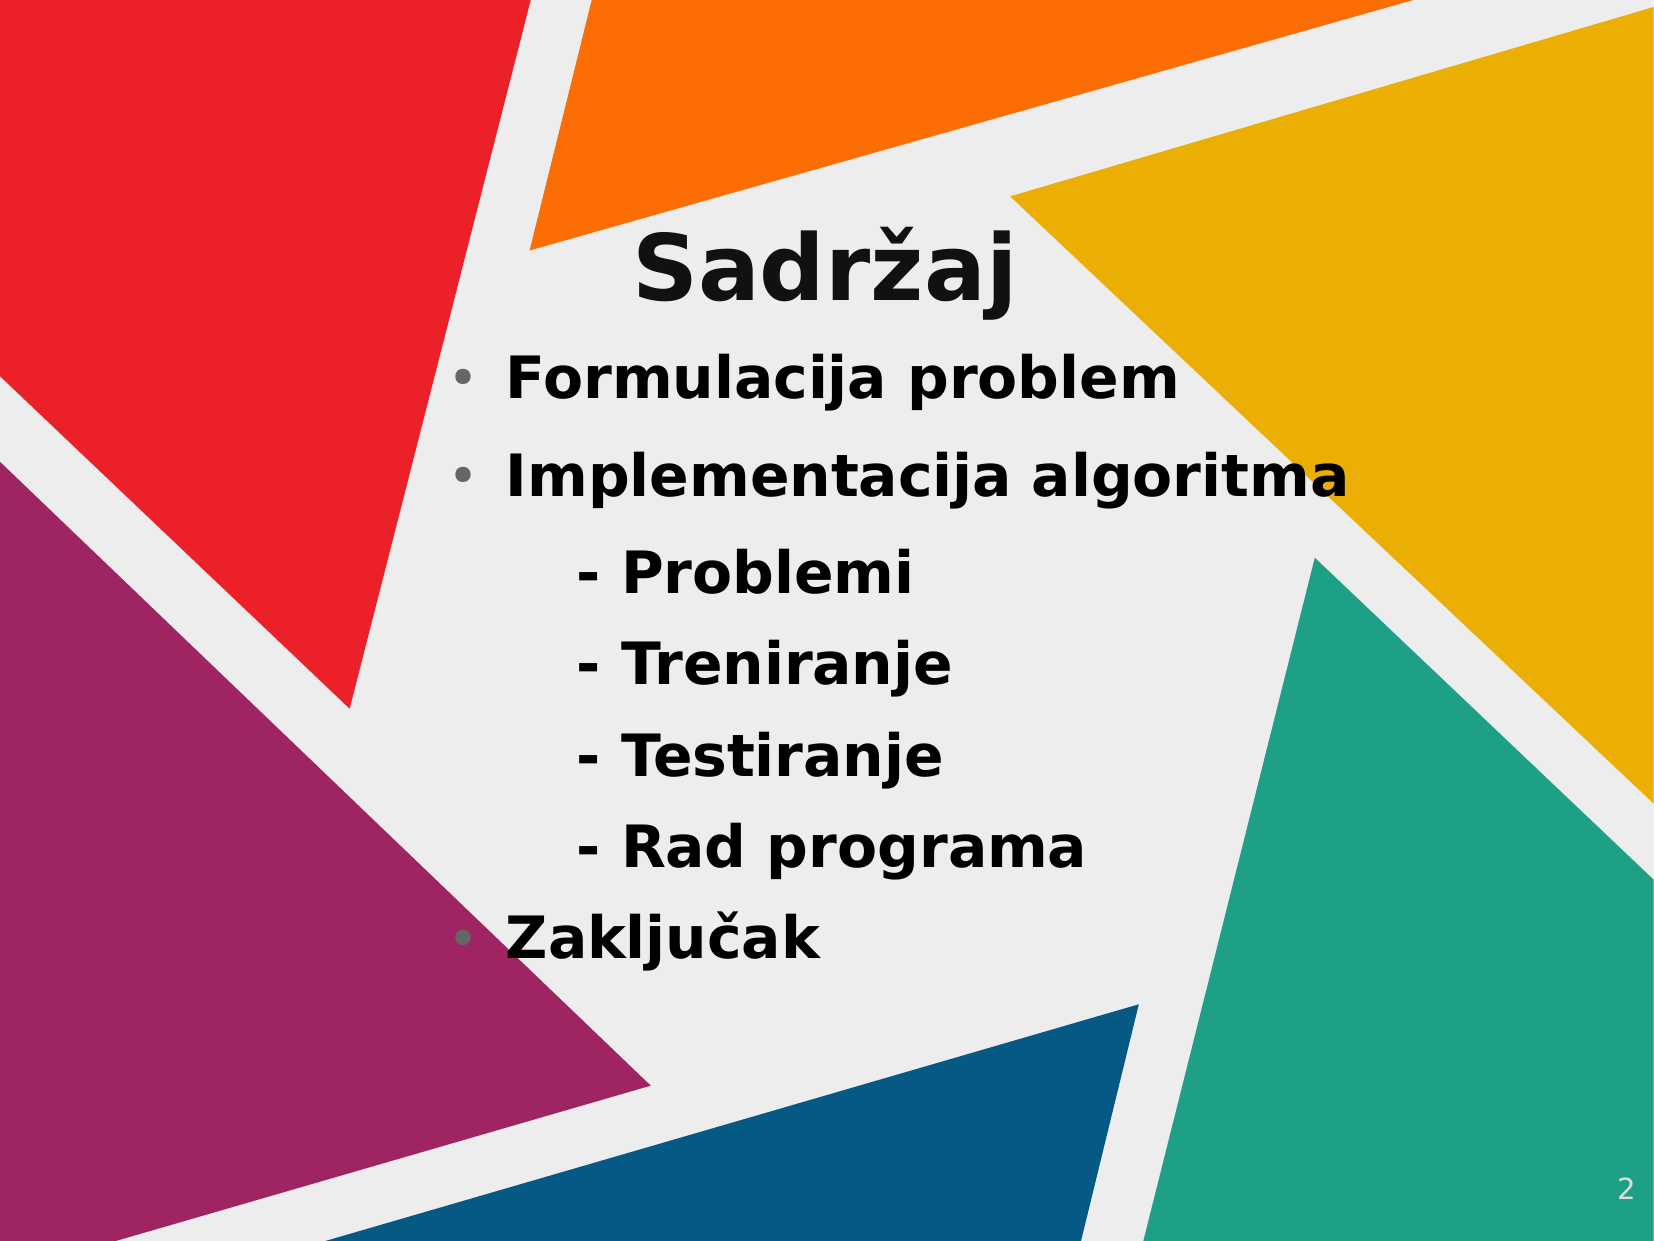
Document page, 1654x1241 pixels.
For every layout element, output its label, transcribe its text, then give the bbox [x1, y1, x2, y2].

title Sadržaj [525, 180, 1126, 345]
list Formulacija problem Implementacija algoritma - Problemi - Treniranje - Testiranje - Rad programa Zaključak [435, 345, 1396, 977]
